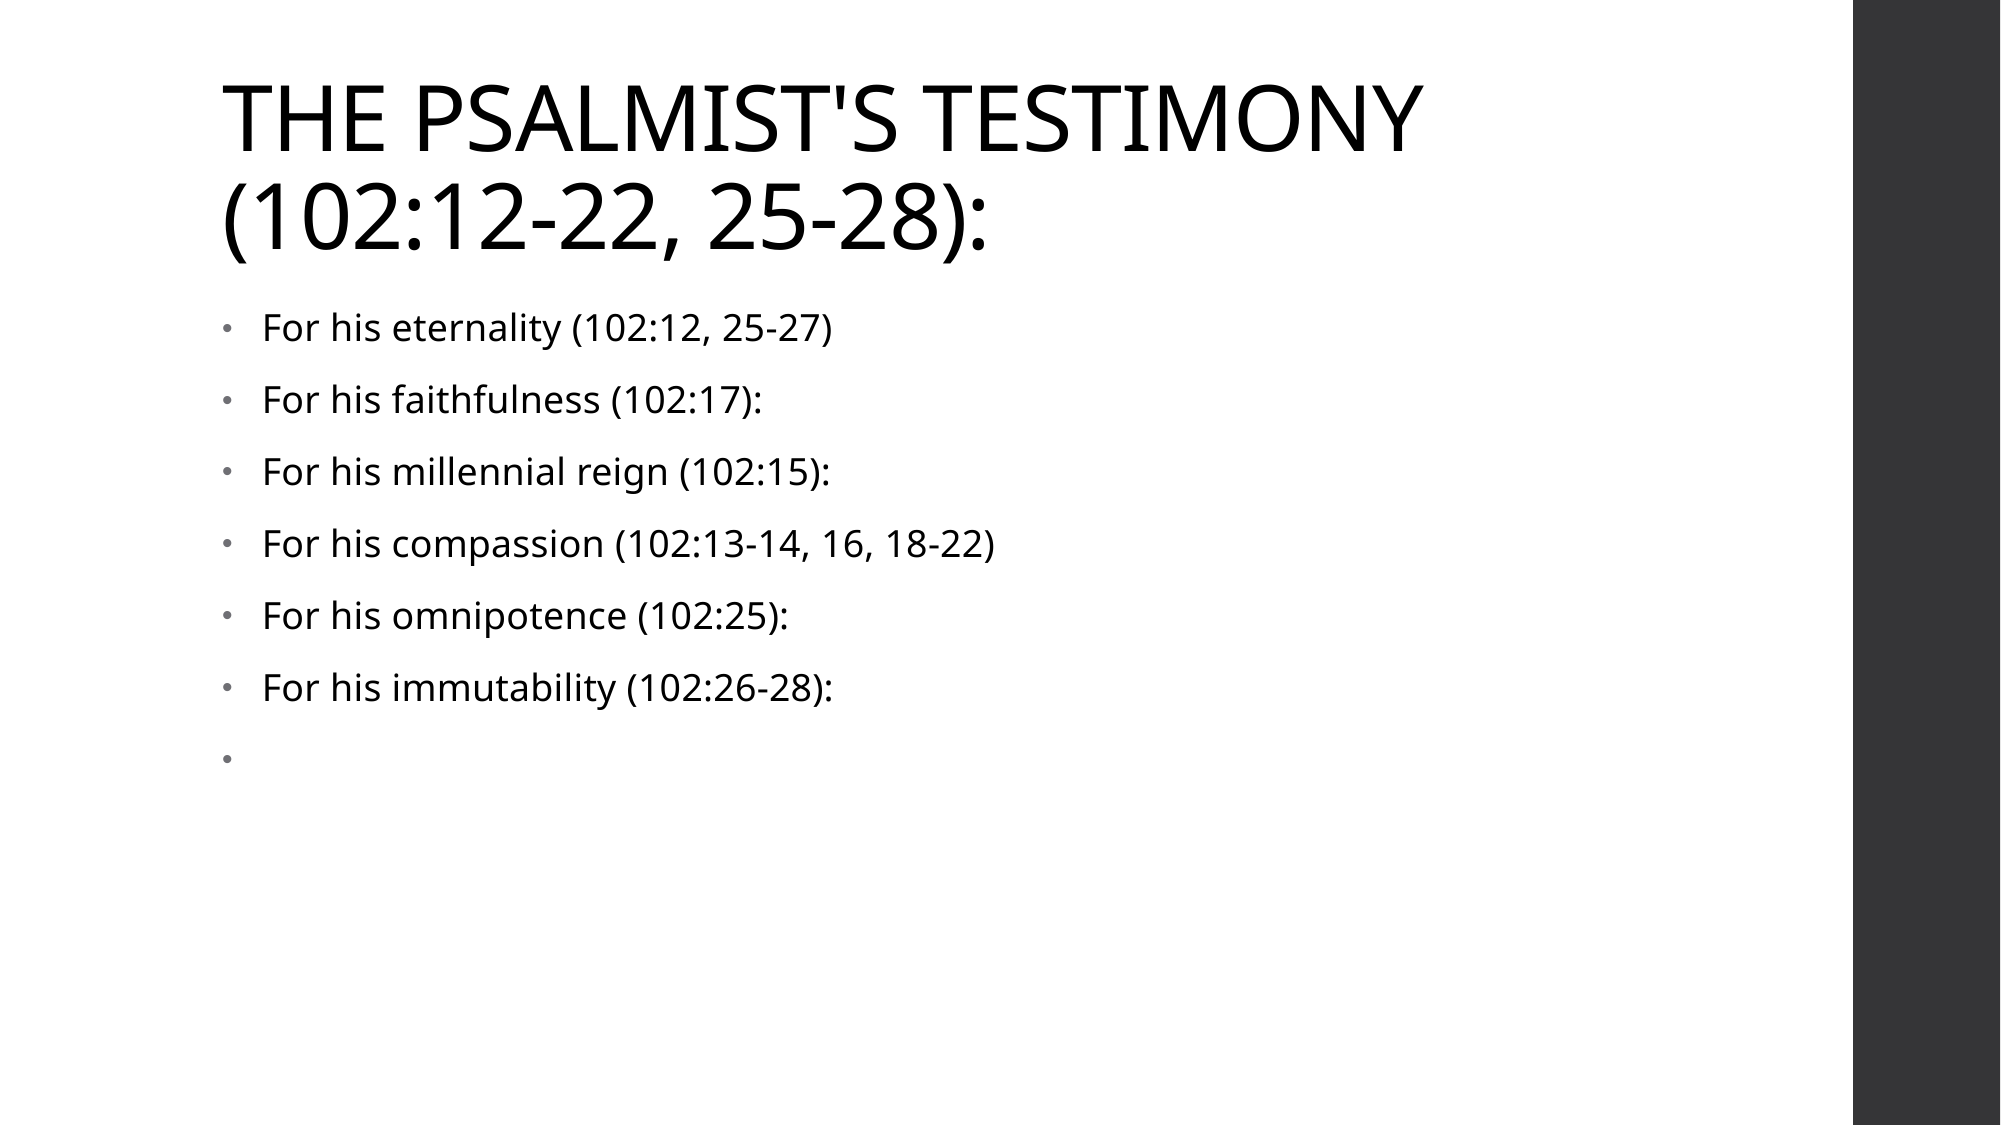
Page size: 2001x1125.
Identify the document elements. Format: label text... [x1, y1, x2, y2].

list For his eternality (102:12, 25-27) For his faithfulness (102:17): For his millennial reign (102:15): For his compassion (102:13-14, 16, 18-22) For his omnipotence (102:25): For his immutability (102:26-28): [206, 299, 1617, 1014]
title THE PSALMIST'S TESTIMONY (102:12-22, 25-28): [206, 60, 1797, 278]
